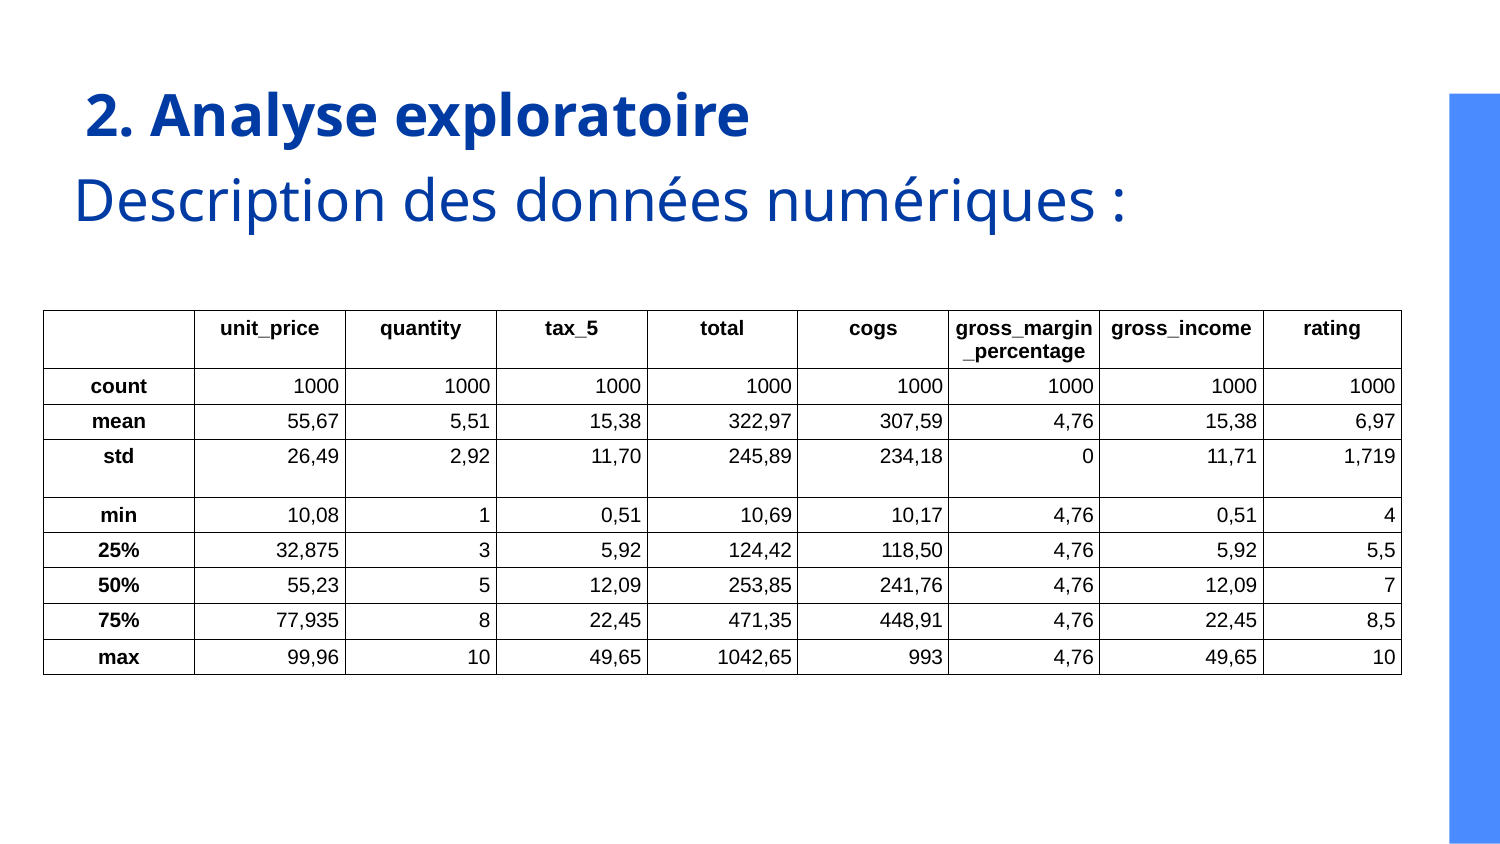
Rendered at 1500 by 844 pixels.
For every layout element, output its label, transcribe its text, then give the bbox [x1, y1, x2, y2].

table_cell 253,85 [648, 568, 797, 603]
table_cell 4,76 [949, 498, 1099, 532]
table_cell 1000 [346, 369, 496, 404]
table_cell 10,08 [195, 498, 345, 532]
table_cell 26,49 [195, 440, 345, 497]
table_cell 99,96 [195, 640, 345, 674]
table_cell 55,67 [195, 405, 345, 439]
table_cell 1000 [1100, 369, 1263, 404]
table_cell 5,92 [1100, 533, 1263, 567]
title 2. Analyse exploratoire [70, 62, 1394, 147]
table_cell 448,91 [798, 604, 948, 639]
table_header total [648, 311, 797, 368]
table_cell 471,35 [648, 604, 797, 639]
table_cell 0 [949, 440, 1099, 497]
table_cell 4,76 [949, 568, 1099, 603]
table_cell 1042,65 [648, 640, 797, 674]
table_cell 118,50 [798, 533, 948, 567]
table_cell 11,70 [497, 440, 647, 497]
table_cell 1000 [195, 369, 345, 404]
table_cell 25% [44, 533, 194, 567]
table_cell 4,76 [949, 604, 1099, 639]
table_cell max [44, 640, 194, 674]
table_cell 22,45 [1100, 604, 1263, 639]
table_cell min [44, 498, 194, 532]
table_header rating [1264, 311, 1401, 368]
table_cell 4 [1264, 498, 1401, 532]
table_cell 4,76 [949, 405, 1099, 439]
table_cell 7 [1264, 568, 1401, 603]
table_cell 245,89 [648, 440, 797, 497]
table_cell 5,5 [1264, 533, 1401, 567]
table_cell 993 [798, 640, 948, 674]
table_header quantity [346, 311, 496, 368]
table_cell 124,42 [648, 533, 797, 567]
table_cell std [44, 440, 194, 497]
table_header [44, 311, 194, 368]
table_cell 75% [44, 604, 194, 639]
table_cell 5 [346, 568, 496, 603]
table_cell 3 [346, 533, 496, 567]
table_cell 22,45 [497, 604, 647, 639]
table_cell 49,65 [497, 640, 647, 674]
table_cell 234,18 [798, 440, 948, 497]
table_cell 1000 [949, 369, 1099, 404]
table_cell 15,38 [1100, 405, 1263, 439]
table_cell count [44, 369, 194, 404]
table_cell 32,875 [195, 533, 345, 567]
table_cell 307,59 [798, 405, 948, 439]
table_cell 5,92 [497, 533, 647, 567]
table_cell 10 [346, 640, 496, 674]
table_cell 1000 [497, 369, 647, 404]
table_cell 322,97 [648, 405, 797, 439]
table_cell 1000 [648, 369, 797, 404]
table_cell 5,51 [346, 405, 496, 439]
table_cell 1000 [1264, 369, 1401, 404]
table_cell 11,71 [1100, 440, 1263, 497]
table_cell 4,76 [949, 640, 1099, 674]
table_cell 55,23 [195, 568, 345, 603]
table_cell 49,65 [1100, 640, 1263, 674]
table_header gross_margin_percentage [949, 311, 1099, 368]
table_header gross_income [1100, 311, 1263, 368]
table_cell mean [44, 405, 194, 439]
table_header tax_5 [497, 311, 647, 368]
table_cell 10,69 [648, 498, 797, 532]
table_header unit_price [195, 311, 345, 368]
table_cell 15,38 [497, 405, 647, 439]
table_cell 4,76 [949, 533, 1099, 567]
table_cell 8,5 [1264, 604, 1401, 639]
table_cell 1,719 [1264, 440, 1401, 497]
table_cell 12,09 [497, 568, 647, 603]
table_cell 0,51 [497, 498, 647, 532]
table_cell 241,76 [798, 568, 948, 603]
table_cell 10 [1264, 640, 1401, 674]
table_cell 12,09 [1100, 568, 1263, 603]
table_cell 0,51 [1100, 498, 1263, 532]
table_cell 2,92 [346, 440, 496, 497]
title Description des données numériques : [59, 147, 1418, 266]
table_cell 77,935 [195, 604, 345, 639]
table_cell 1 [346, 498, 496, 532]
table_header cogs [798, 311, 948, 368]
table_cell 6,97 [1264, 405, 1401, 439]
table_cell 10,17 [798, 498, 948, 532]
table_cell 8 [346, 604, 496, 639]
table_cell 50% [44, 568, 194, 603]
table_cell 1000 [798, 369, 948, 404]
